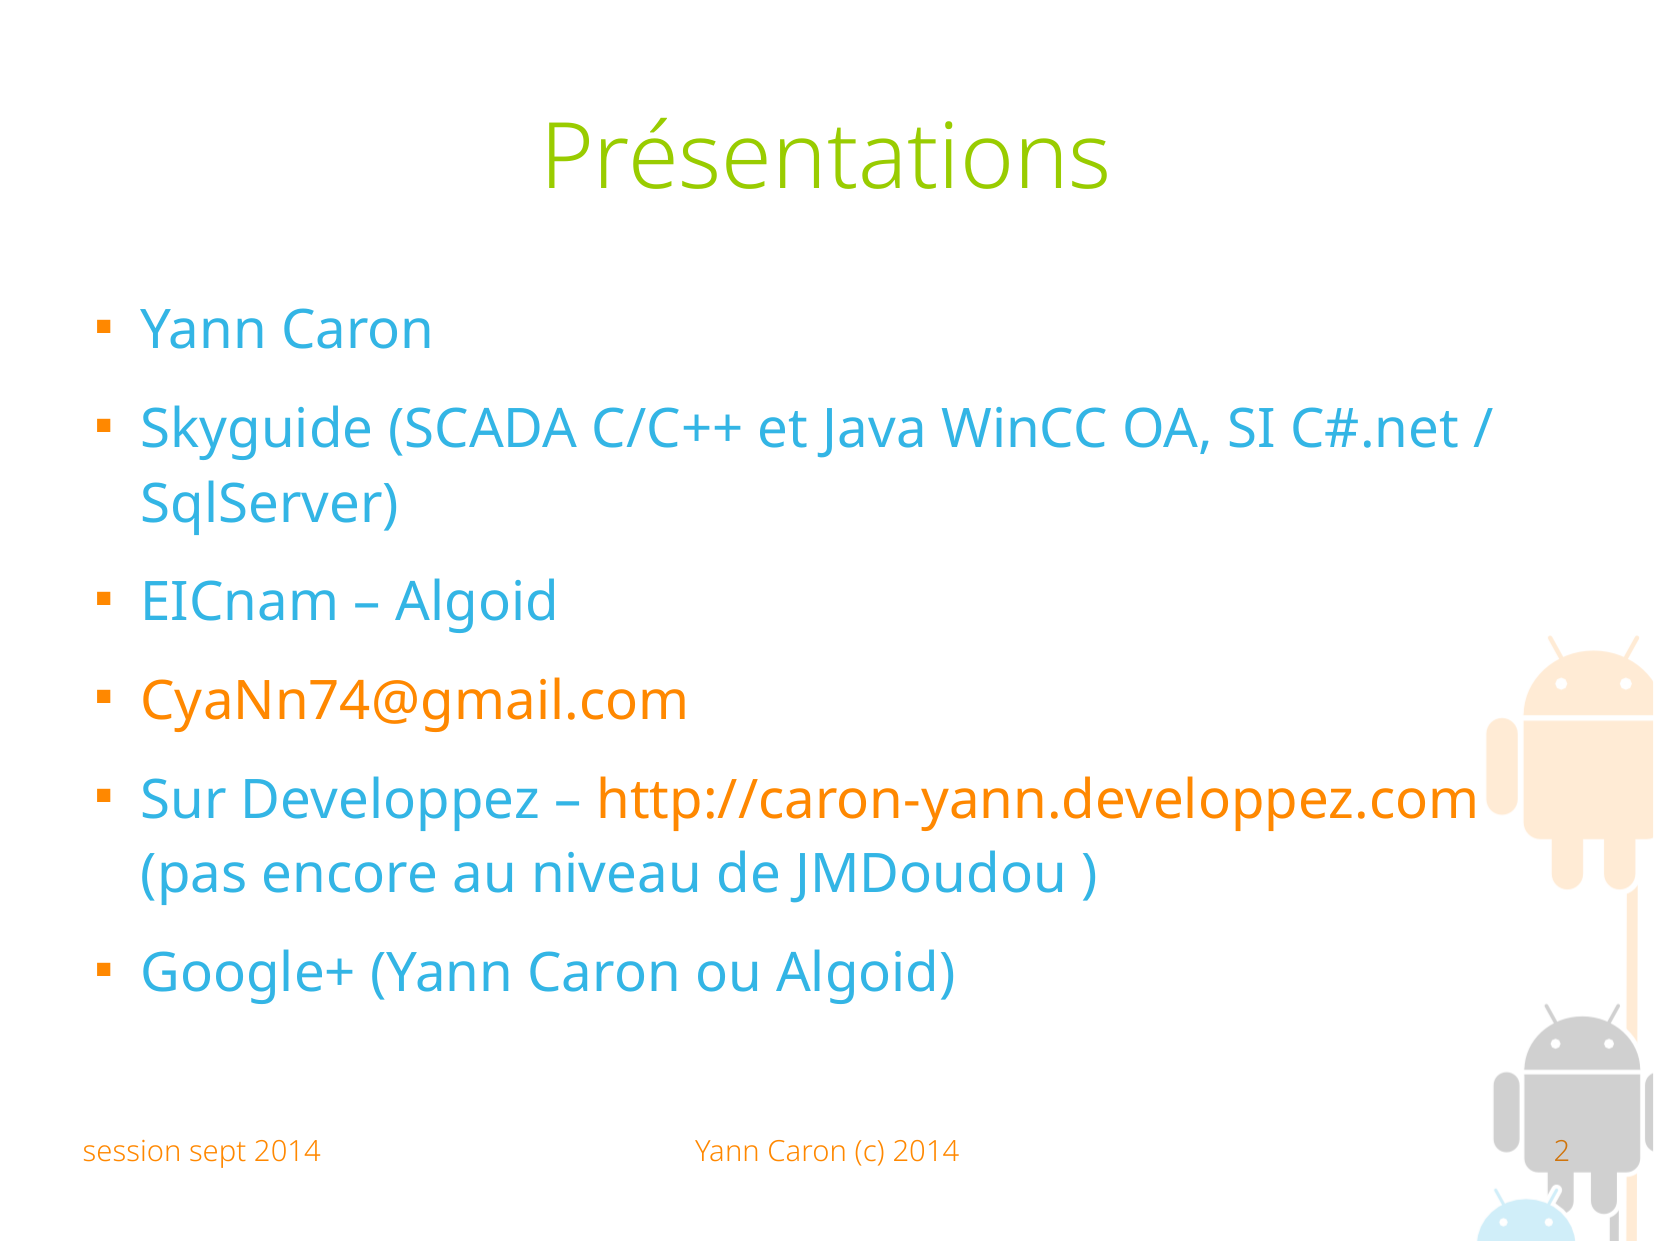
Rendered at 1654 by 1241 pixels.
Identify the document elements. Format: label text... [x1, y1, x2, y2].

list Yann Caron Skyguide (SCADA C/C++ et Java WinCC OA, SI C#.net / SqlServer) EICnam – Algoid CyaNn74@gmail.com Sur Developpez – http://caron-yann.developpez.com (pas encore au niveau de JMDoudou ) Google+ (Yann Caron ou Algoid) [82, 290, 1571, 1010]
picture [240, 423, 1654, 1241]
title Présentations [82, 49, 1571, 257]
